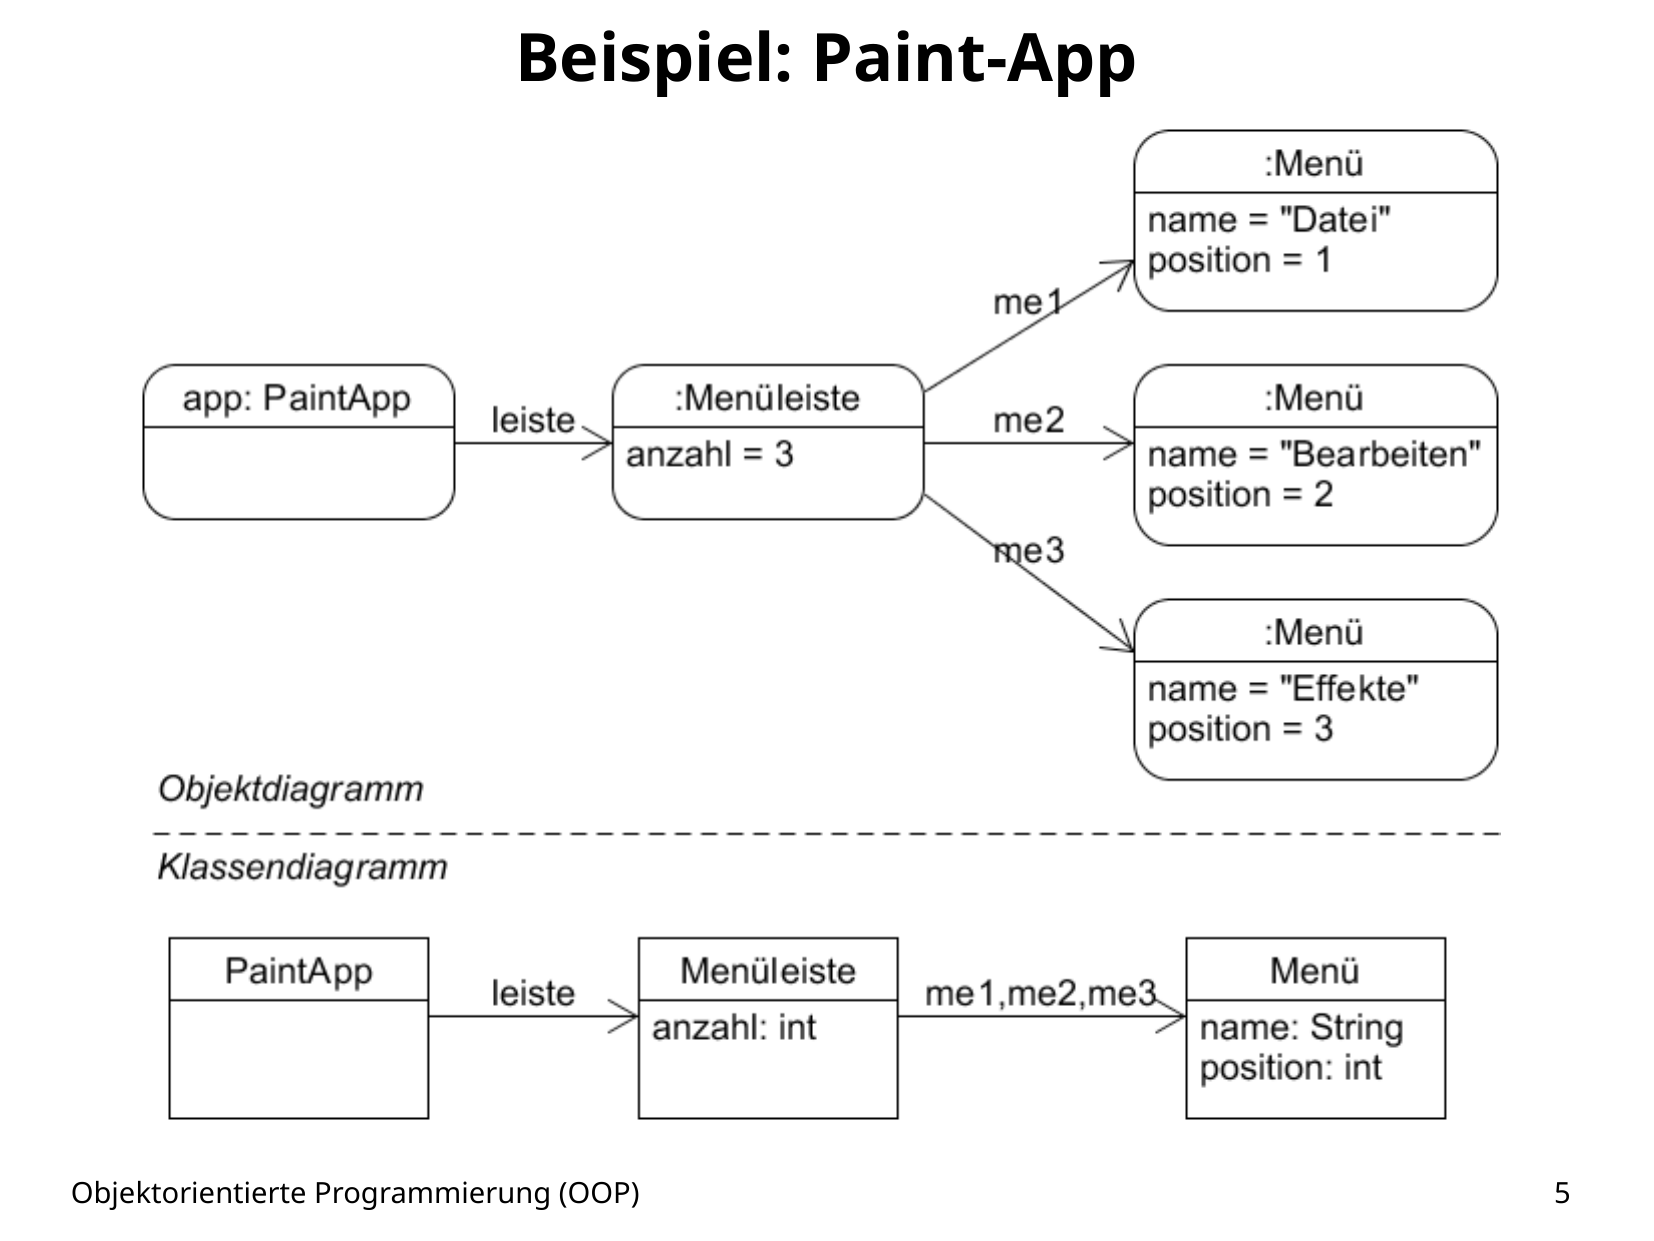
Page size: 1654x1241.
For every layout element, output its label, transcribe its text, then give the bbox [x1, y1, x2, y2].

picture [141, 128, 1501, 1123]
title Beispiel: Paint-App [0, 5, 1654, 107]
